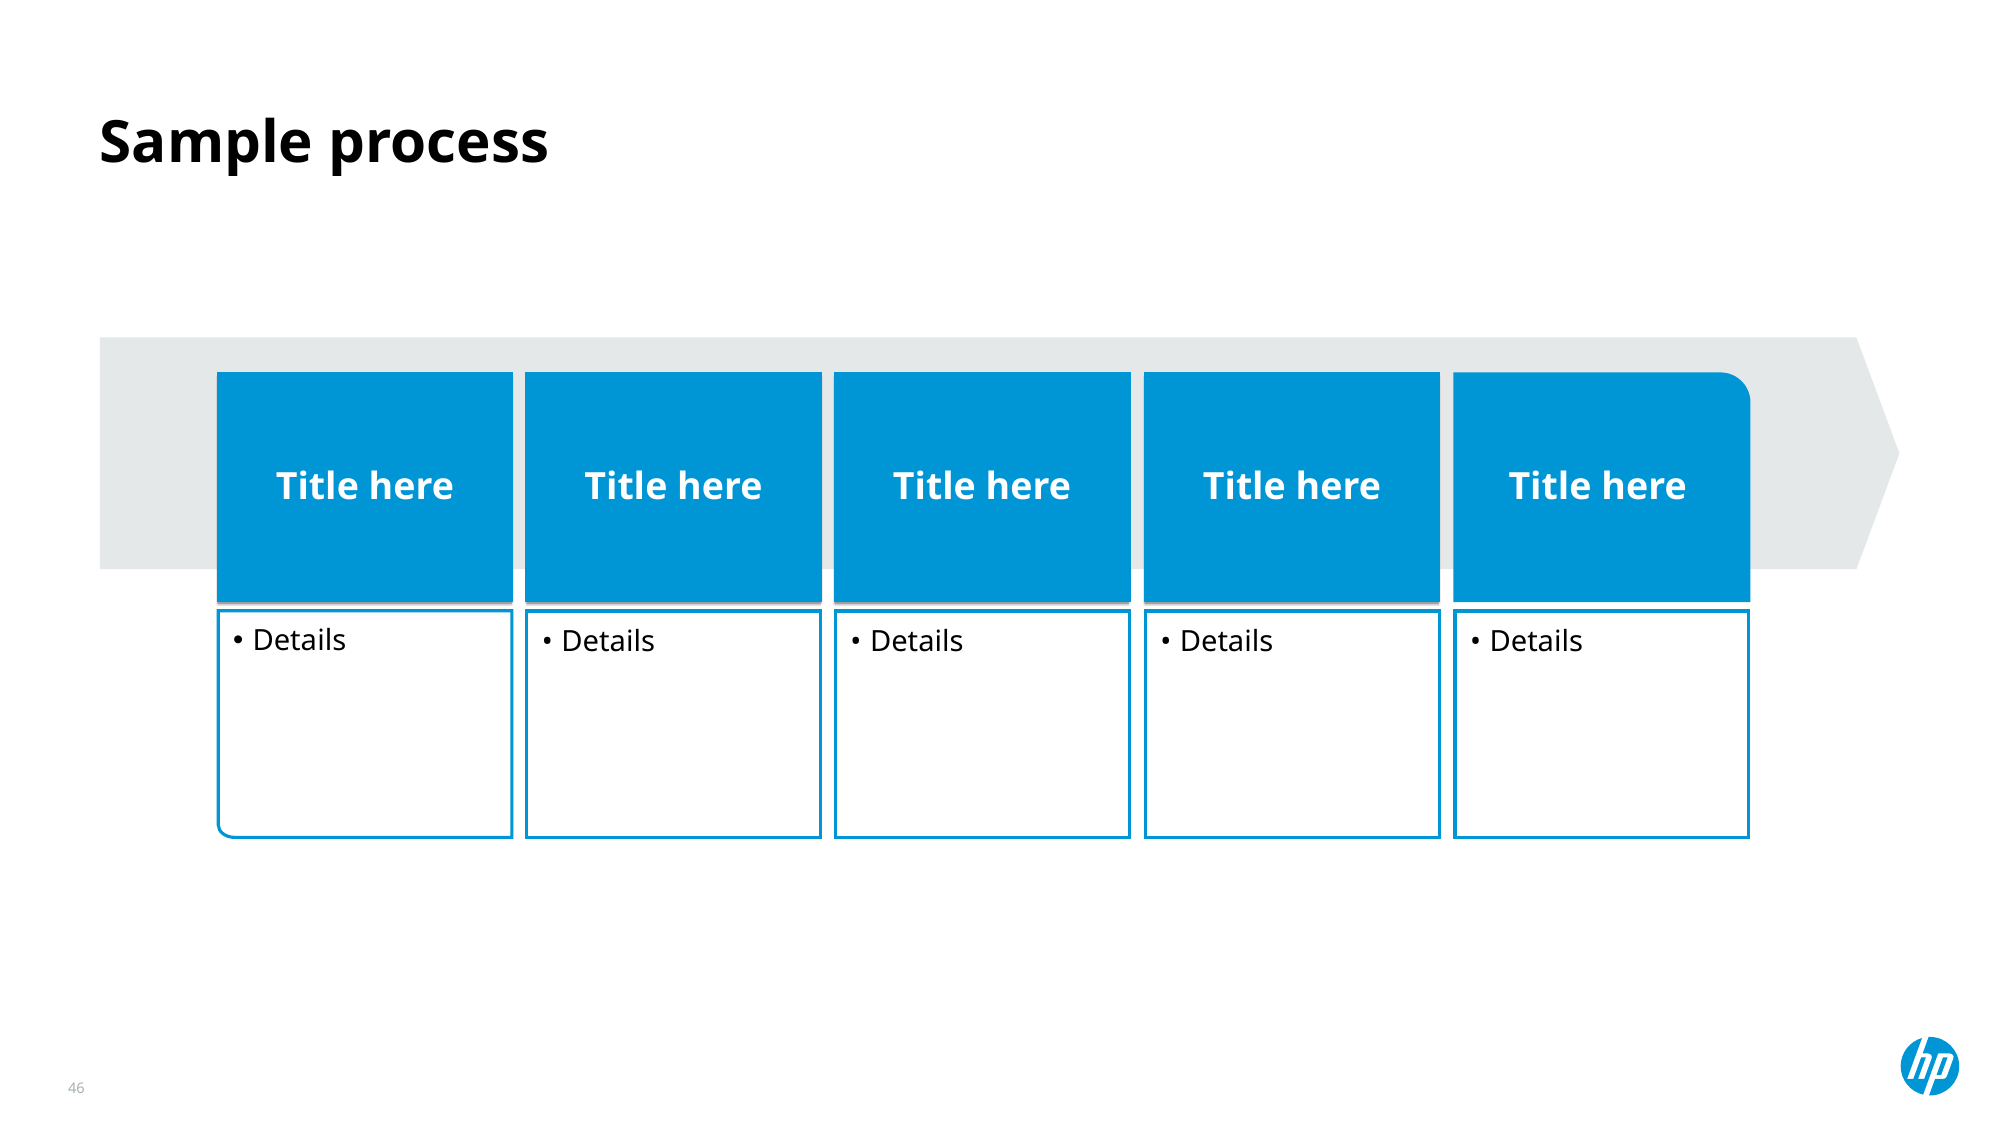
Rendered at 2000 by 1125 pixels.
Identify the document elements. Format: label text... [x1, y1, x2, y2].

text_box [99, 337, 1900, 570]
text_box Details [526, 610, 821, 838]
text_box Title here [1455, 373, 1749, 601]
text_box Details [1455, 610, 1749, 838]
title Sample process [99, 50, 1900, 175]
text_box Details [218, 610, 512, 838]
text_box Details [835, 610, 1130, 838]
text_box Title here [1145, 373, 1439, 601]
text_box Title here [218, 373, 512, 601]
text_box Title here [835, 373, 1129, 601]
slide_number <number> [34, 1062, 85, 1099]
text_box Details [1145, 610, 1440, 838]
text_box Title here [526, 373, 821, 601]
